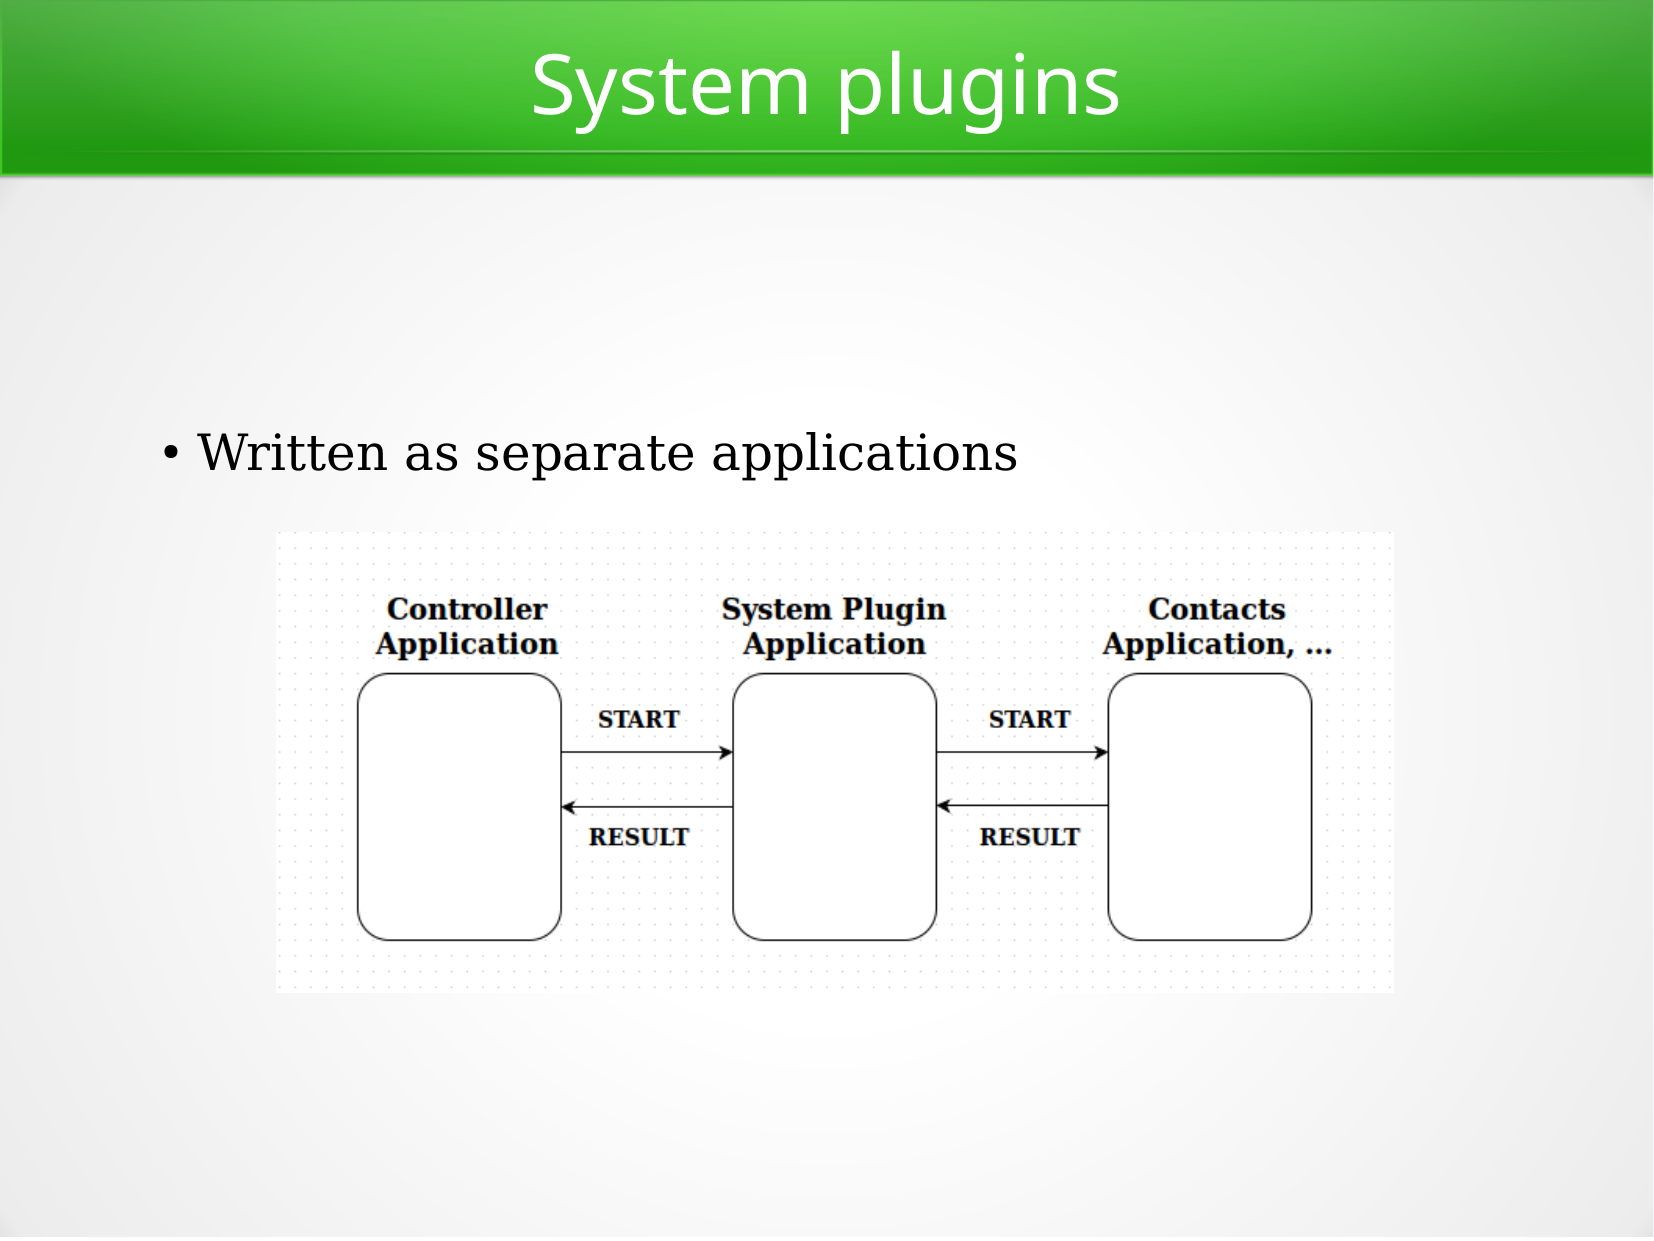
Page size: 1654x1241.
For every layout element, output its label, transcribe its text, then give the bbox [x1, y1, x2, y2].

text_box Written as separate applications [147, 416, 1536, 544]
title System plugins [82, 0, 1571, 191]
picture [0, 0, 1654, 1237]
